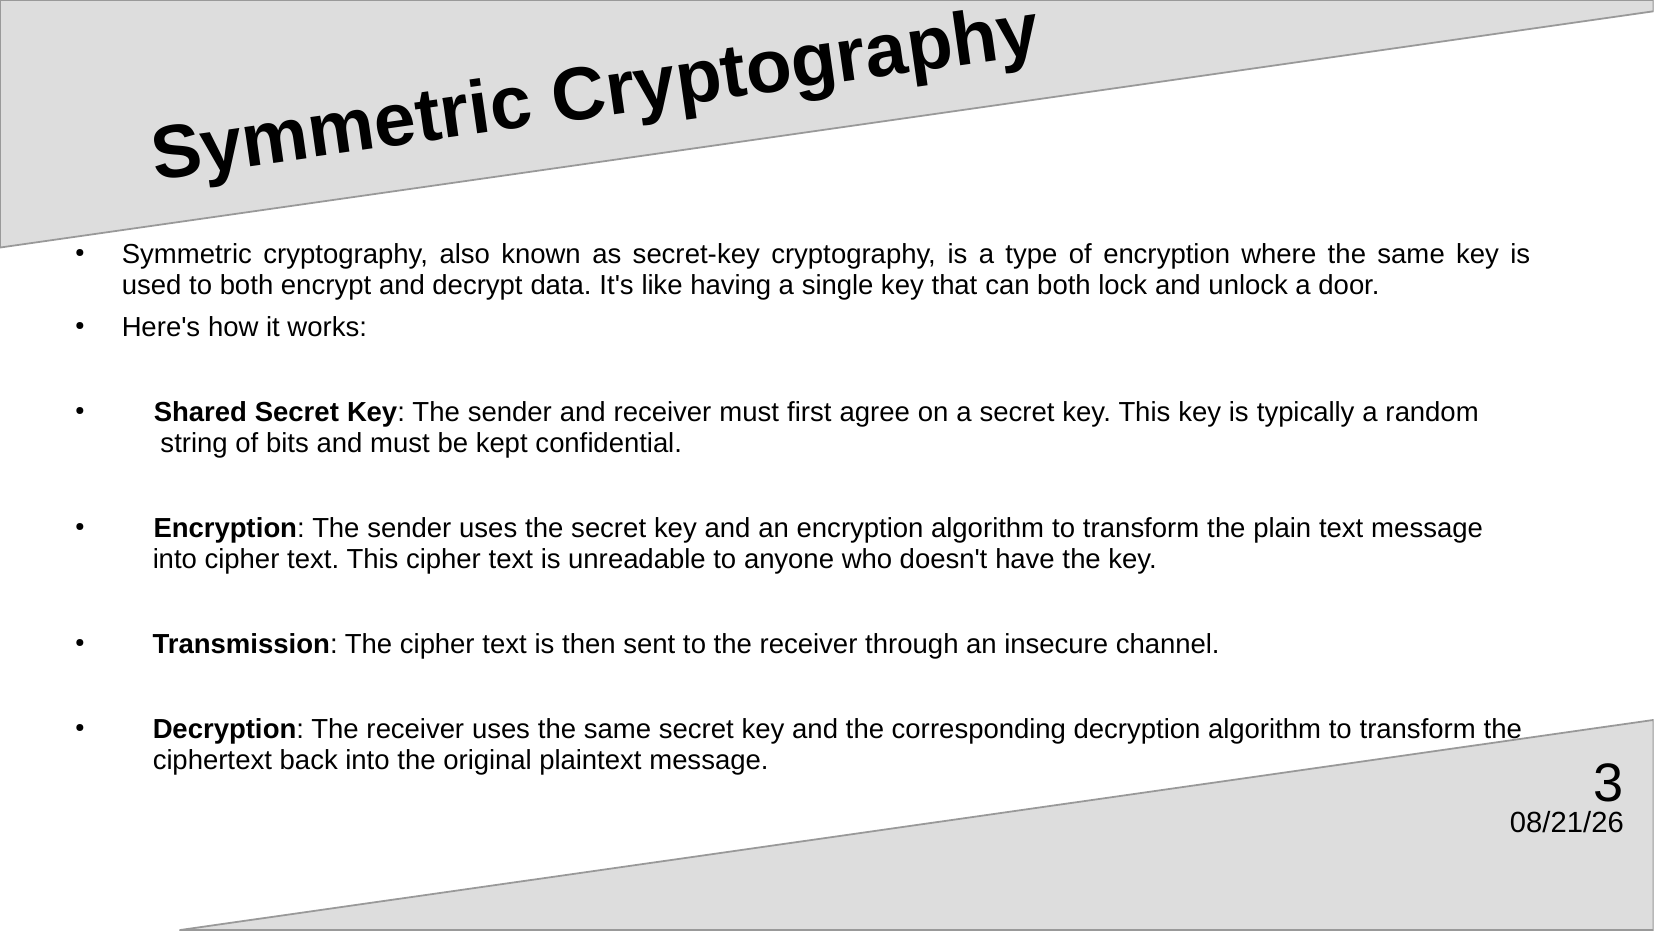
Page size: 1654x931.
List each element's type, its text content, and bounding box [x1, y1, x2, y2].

title Symmetric Cryptography [0, 0, 1484, 252]
list Symmetric cryptography, also known as secret-key cryptography, is a type of encryption where the same key is used to both encrypt and decrypt data. It's like having a single key that can both lock and unlock a door. Here's how it works: Shared Secret Key: The sender and receiver must first agree on a secret key. This key is typically a random string of bits and must be kept confidential. Encryption: The sender uses the secret key and an encryption algorithm to transform the plain text message into cipher text. This cipher text is unreadable to anyone who doesn't have the key. Transmission: The cipher text is then sent to the receiver through an insecure channel. Decryption: The receiver uses the same secret key and the corresponding decryption algorithm to transform the ciphertext back into the original plaintext message. [75, 238, 1531, 778]
